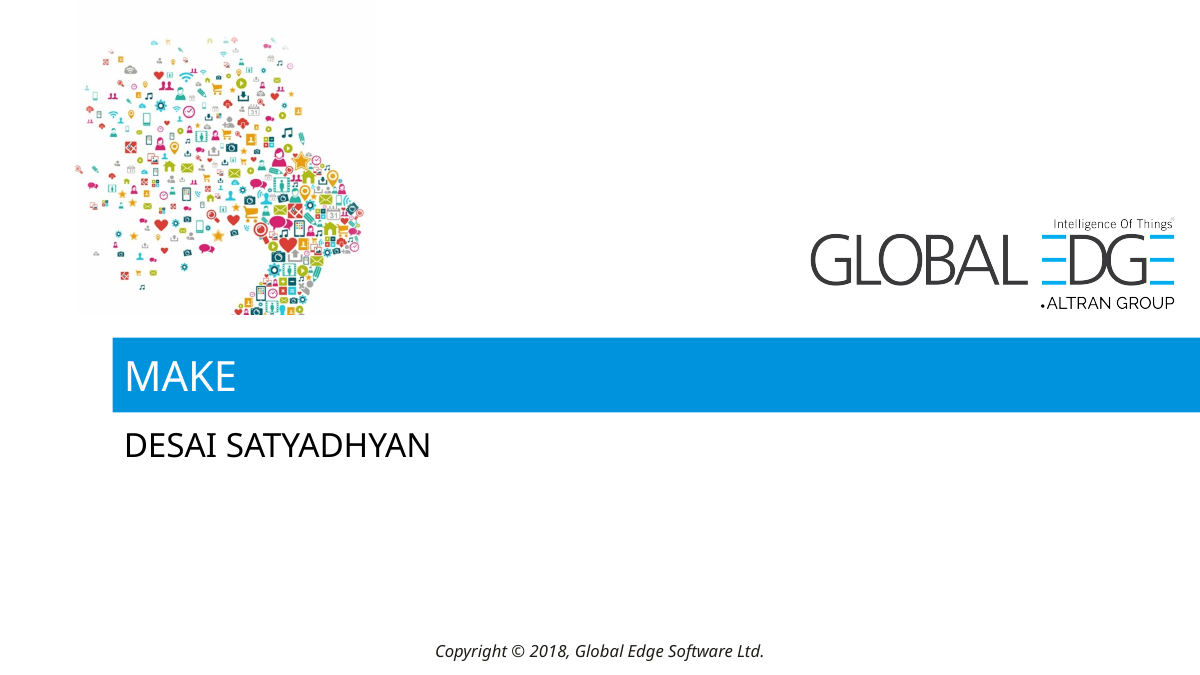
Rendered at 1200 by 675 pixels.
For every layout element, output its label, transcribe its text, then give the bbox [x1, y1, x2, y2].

title MAKE [112, 337, 1200, 413]
picture [75, 0, 377, 315]
picture [803, 207, 1182, 319]
list DESAI SATYADHYAN [112, 412, 975, 475]
